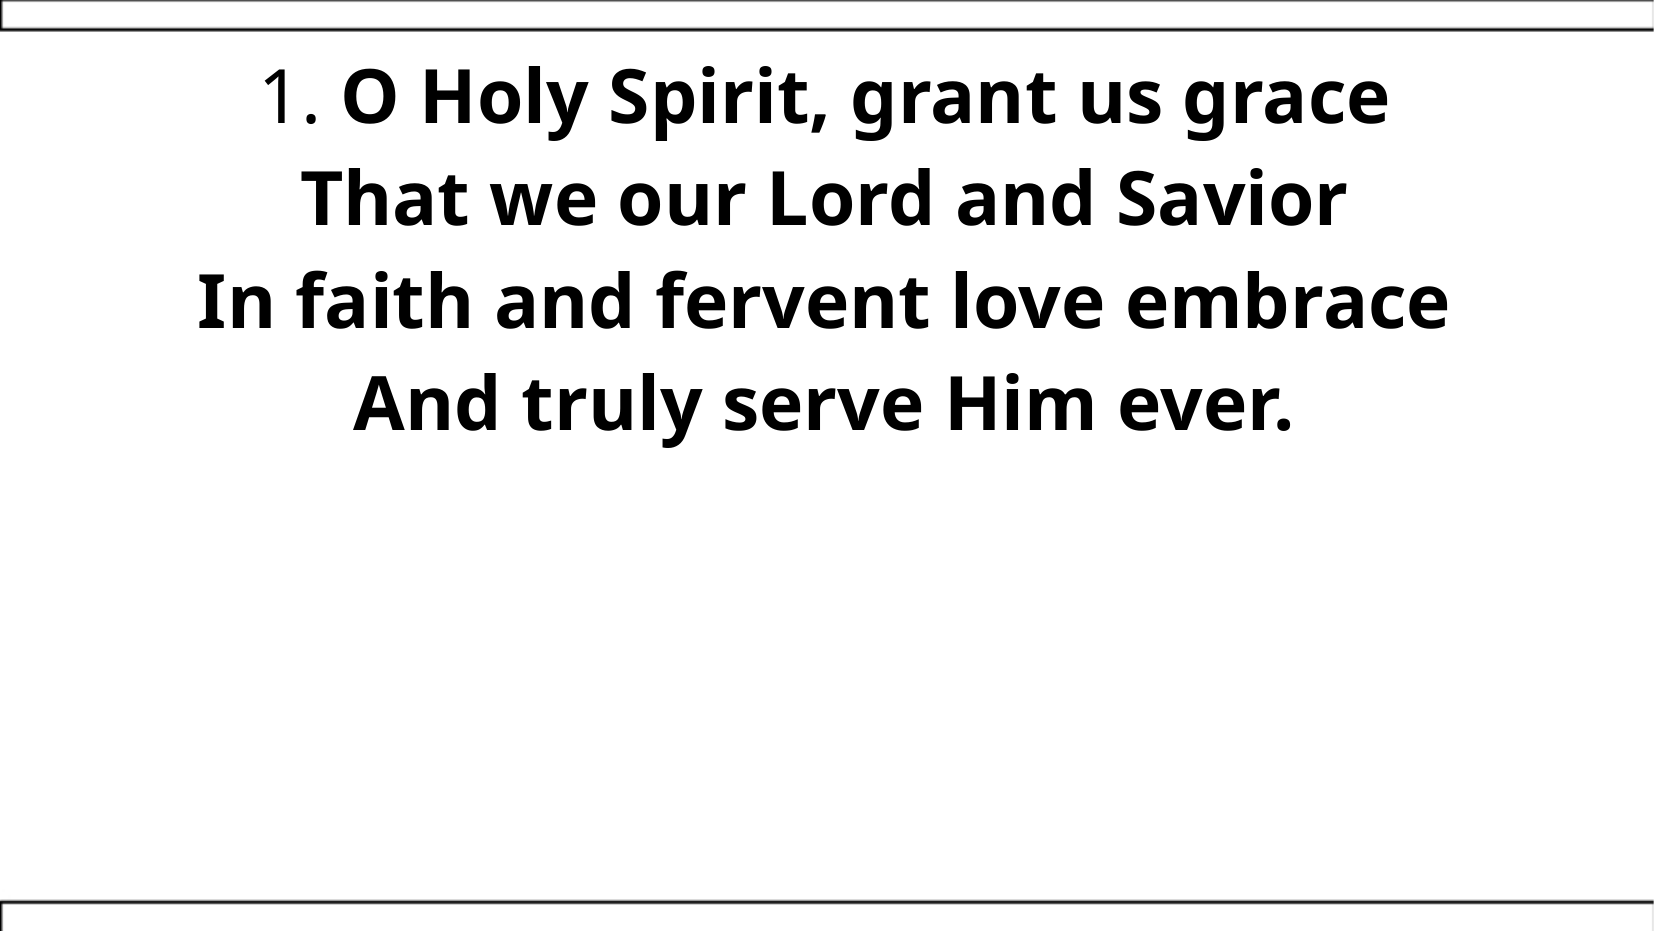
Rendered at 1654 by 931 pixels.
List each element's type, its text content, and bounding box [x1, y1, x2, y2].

picture [0, 0, 1654, 931]
text_box 1. O Holy Spirit, grant us grace That we our Lord and Savior In faith and fervent love embrace And truly serve Him ever. [90, 35, 1561, 451]
